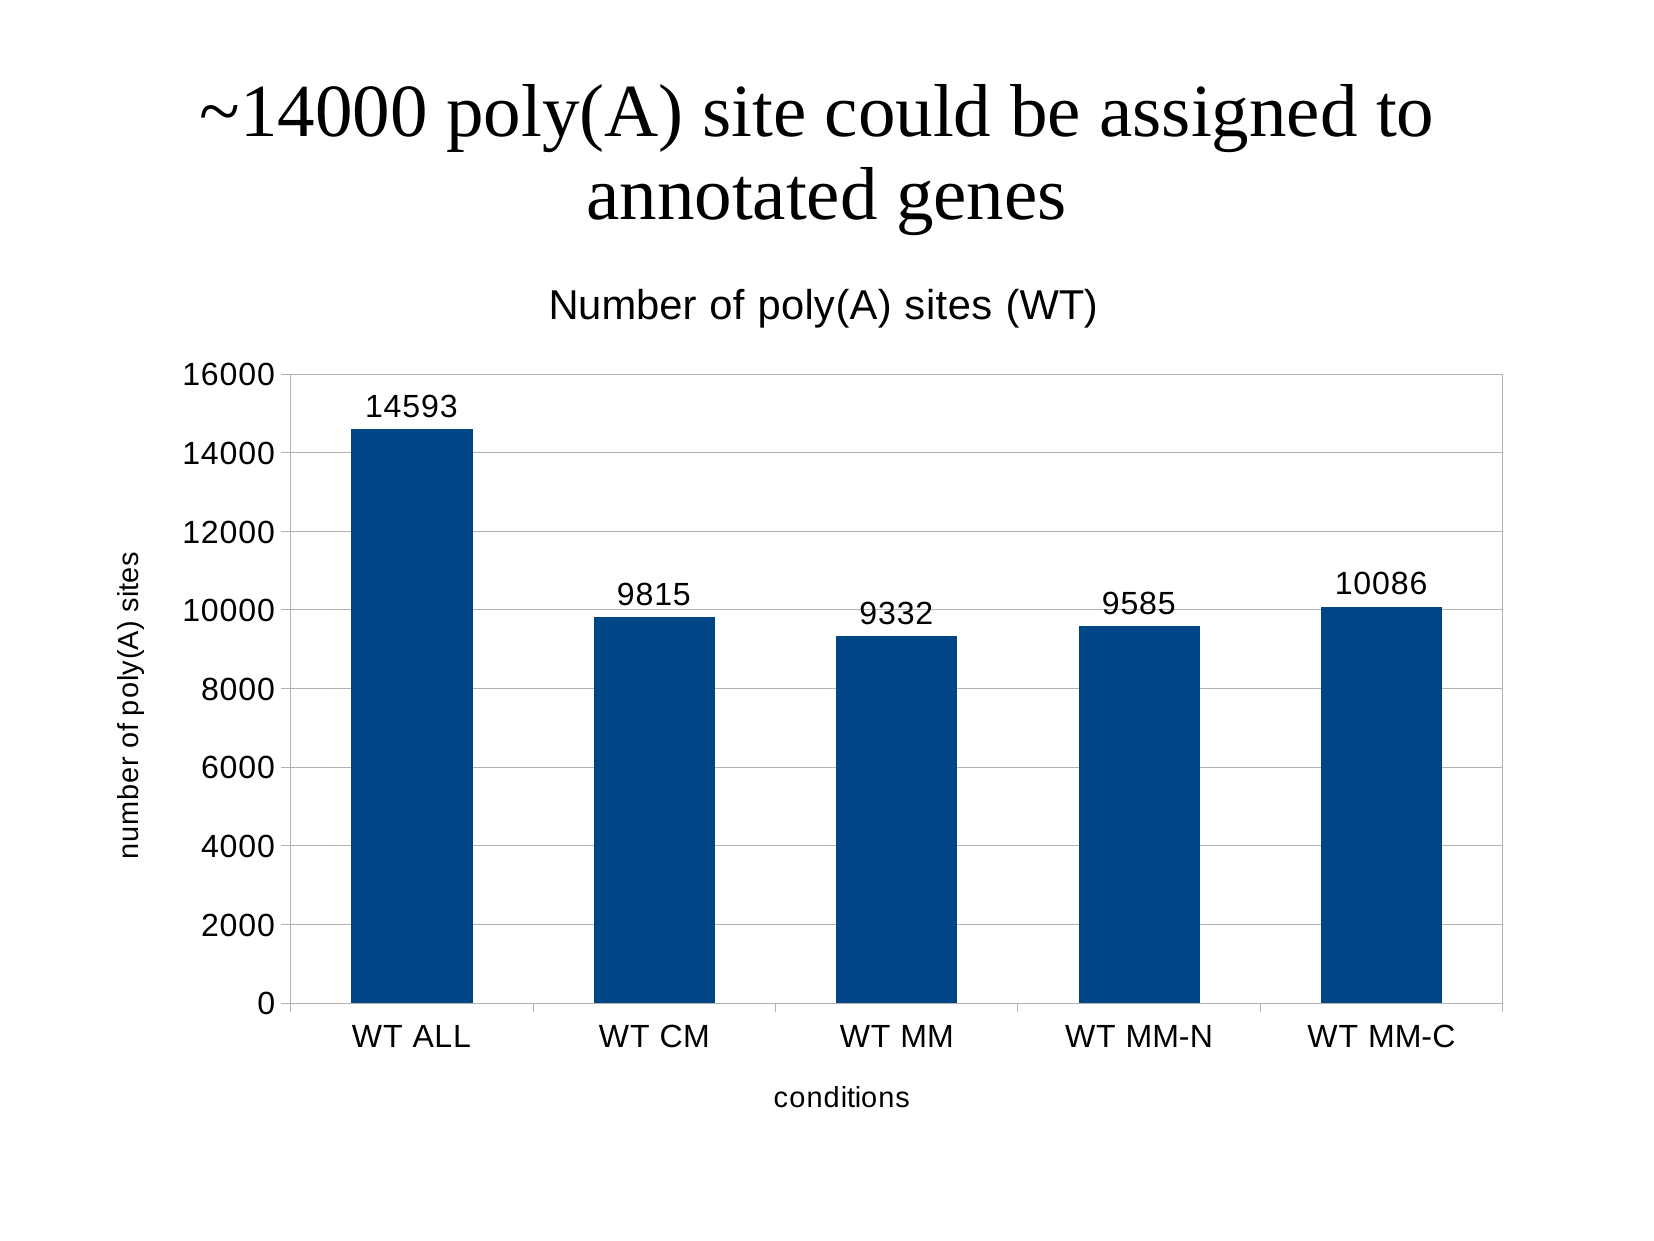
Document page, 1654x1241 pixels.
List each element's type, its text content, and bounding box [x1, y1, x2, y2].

chart [76, 240, 1533, 1148]
title ~14000 poly(A) site could be assigned to annotated genes [82, 49, 1571, 257]
